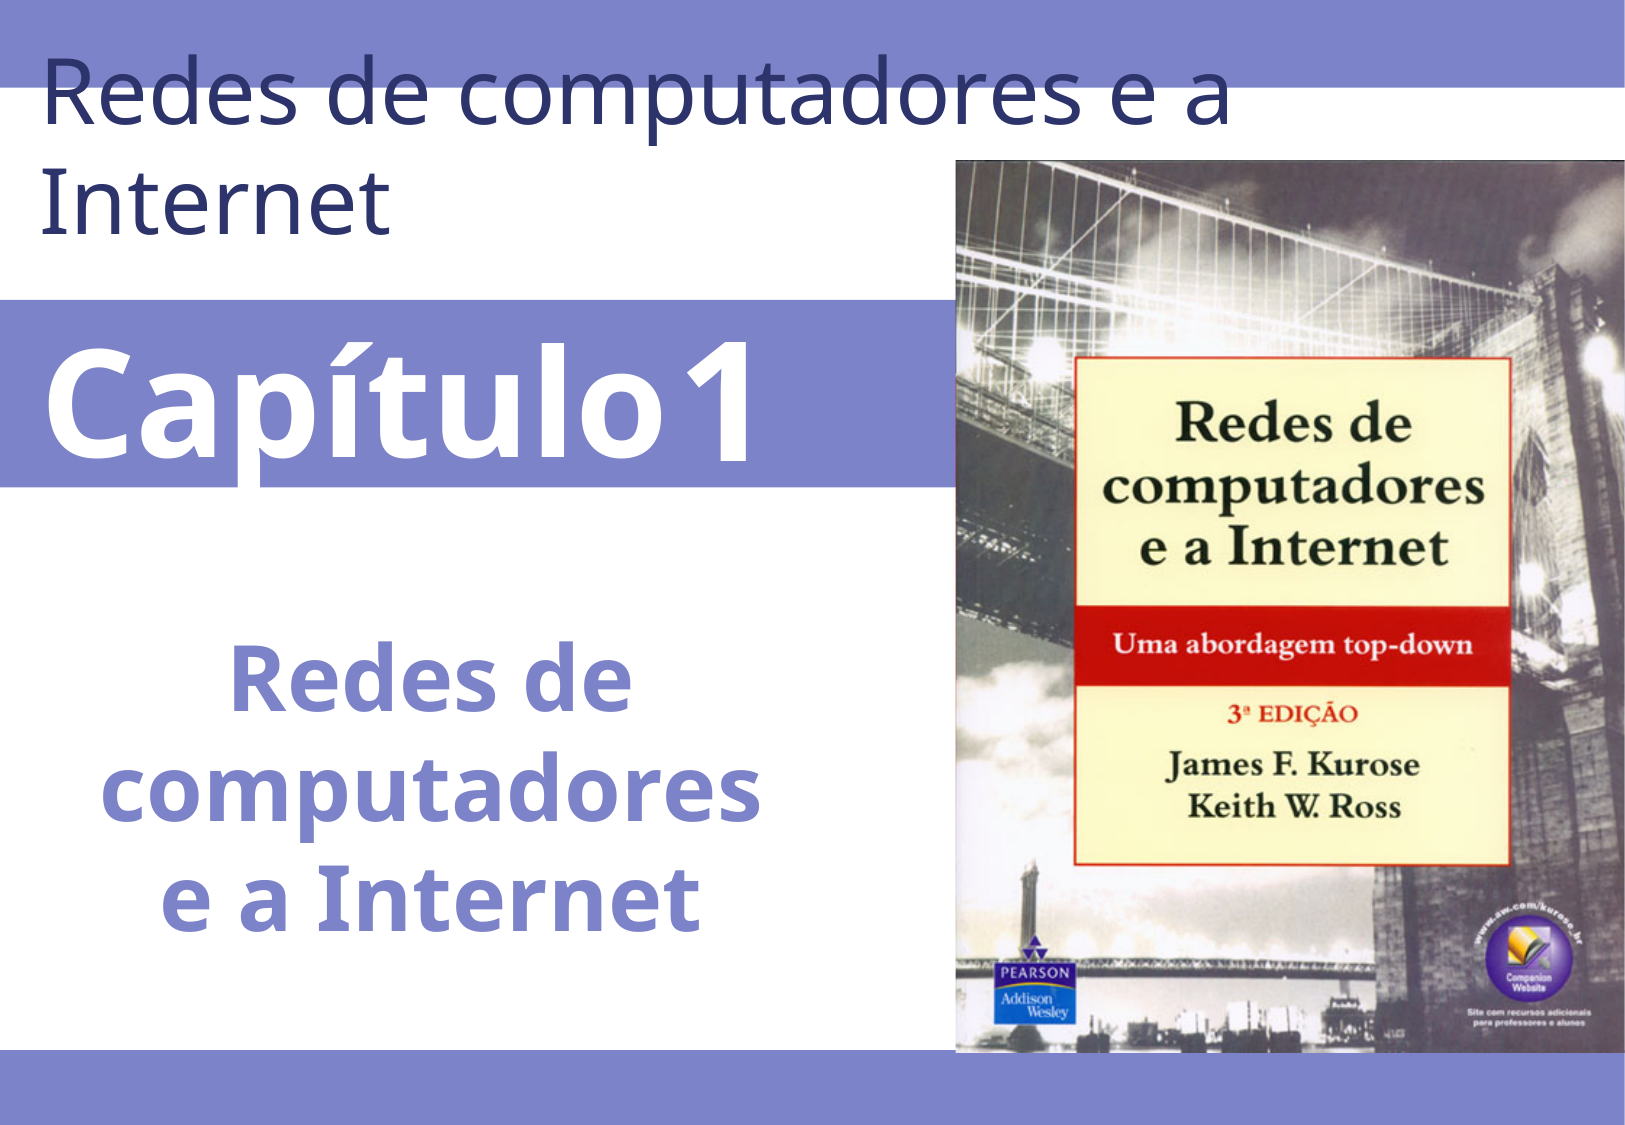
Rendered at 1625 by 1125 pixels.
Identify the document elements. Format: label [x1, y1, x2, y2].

picture [955, 160, 1625, 1053]
